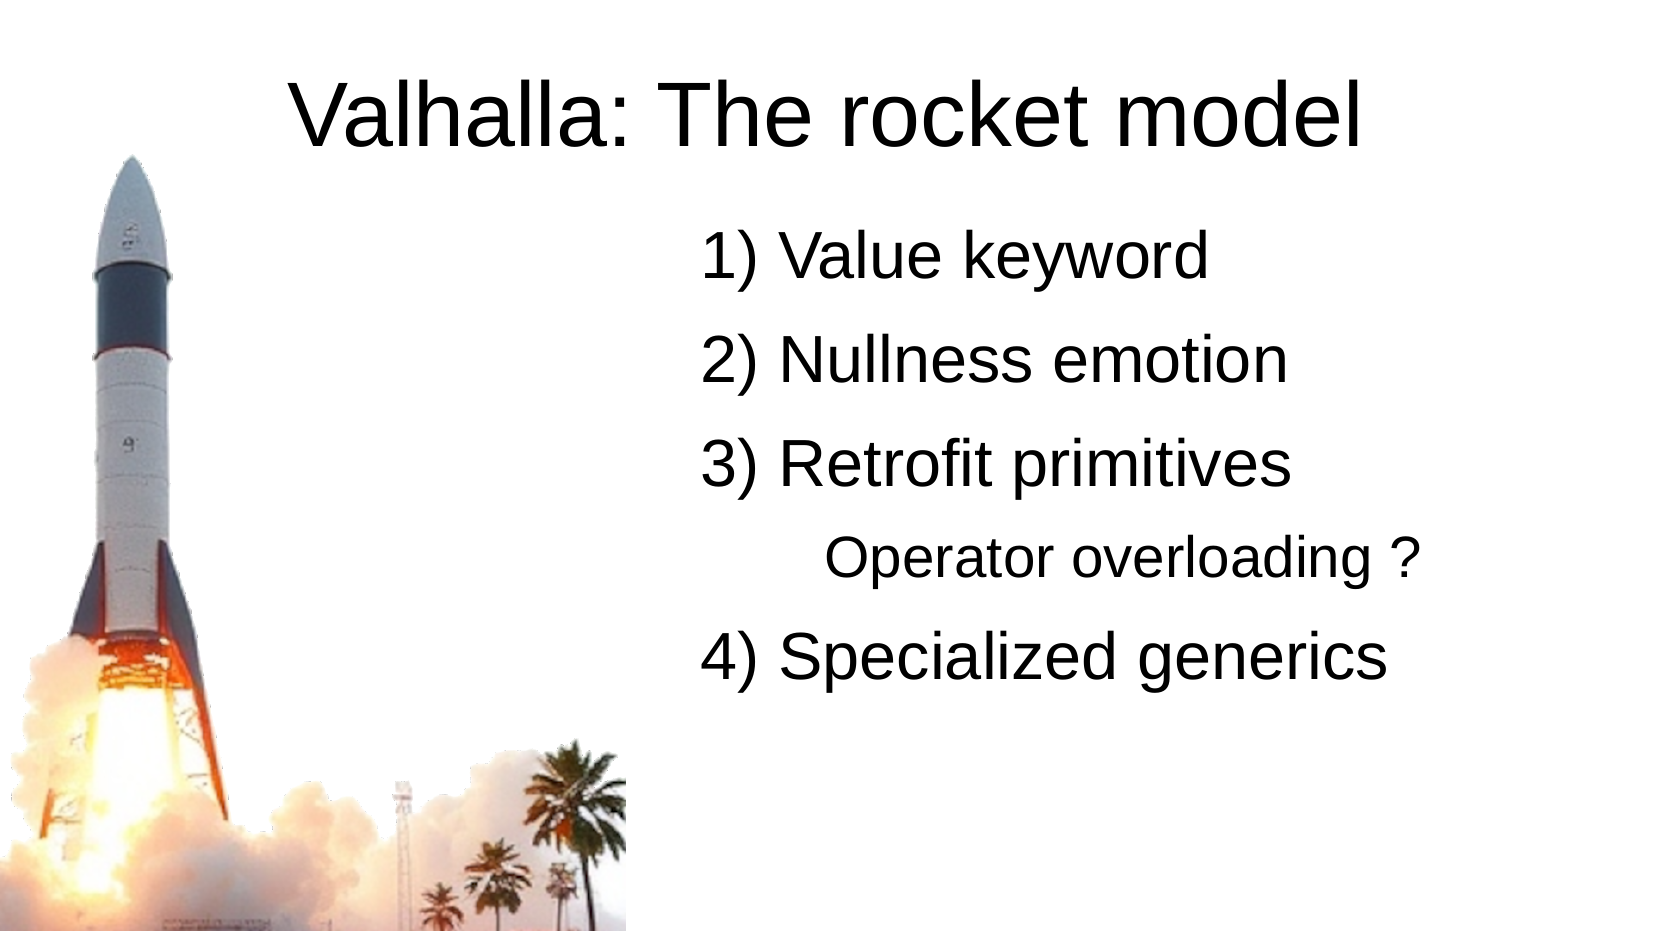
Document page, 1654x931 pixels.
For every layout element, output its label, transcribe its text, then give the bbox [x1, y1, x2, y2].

title Valhalla: The rocket model [82, 37, 1571, 193]
picture [0, 49, 626, 931]
list Value keyword Nullness emotion Retrofit primitives Operator overloading ? Specialized generics [682, 217, 1542, 758]
